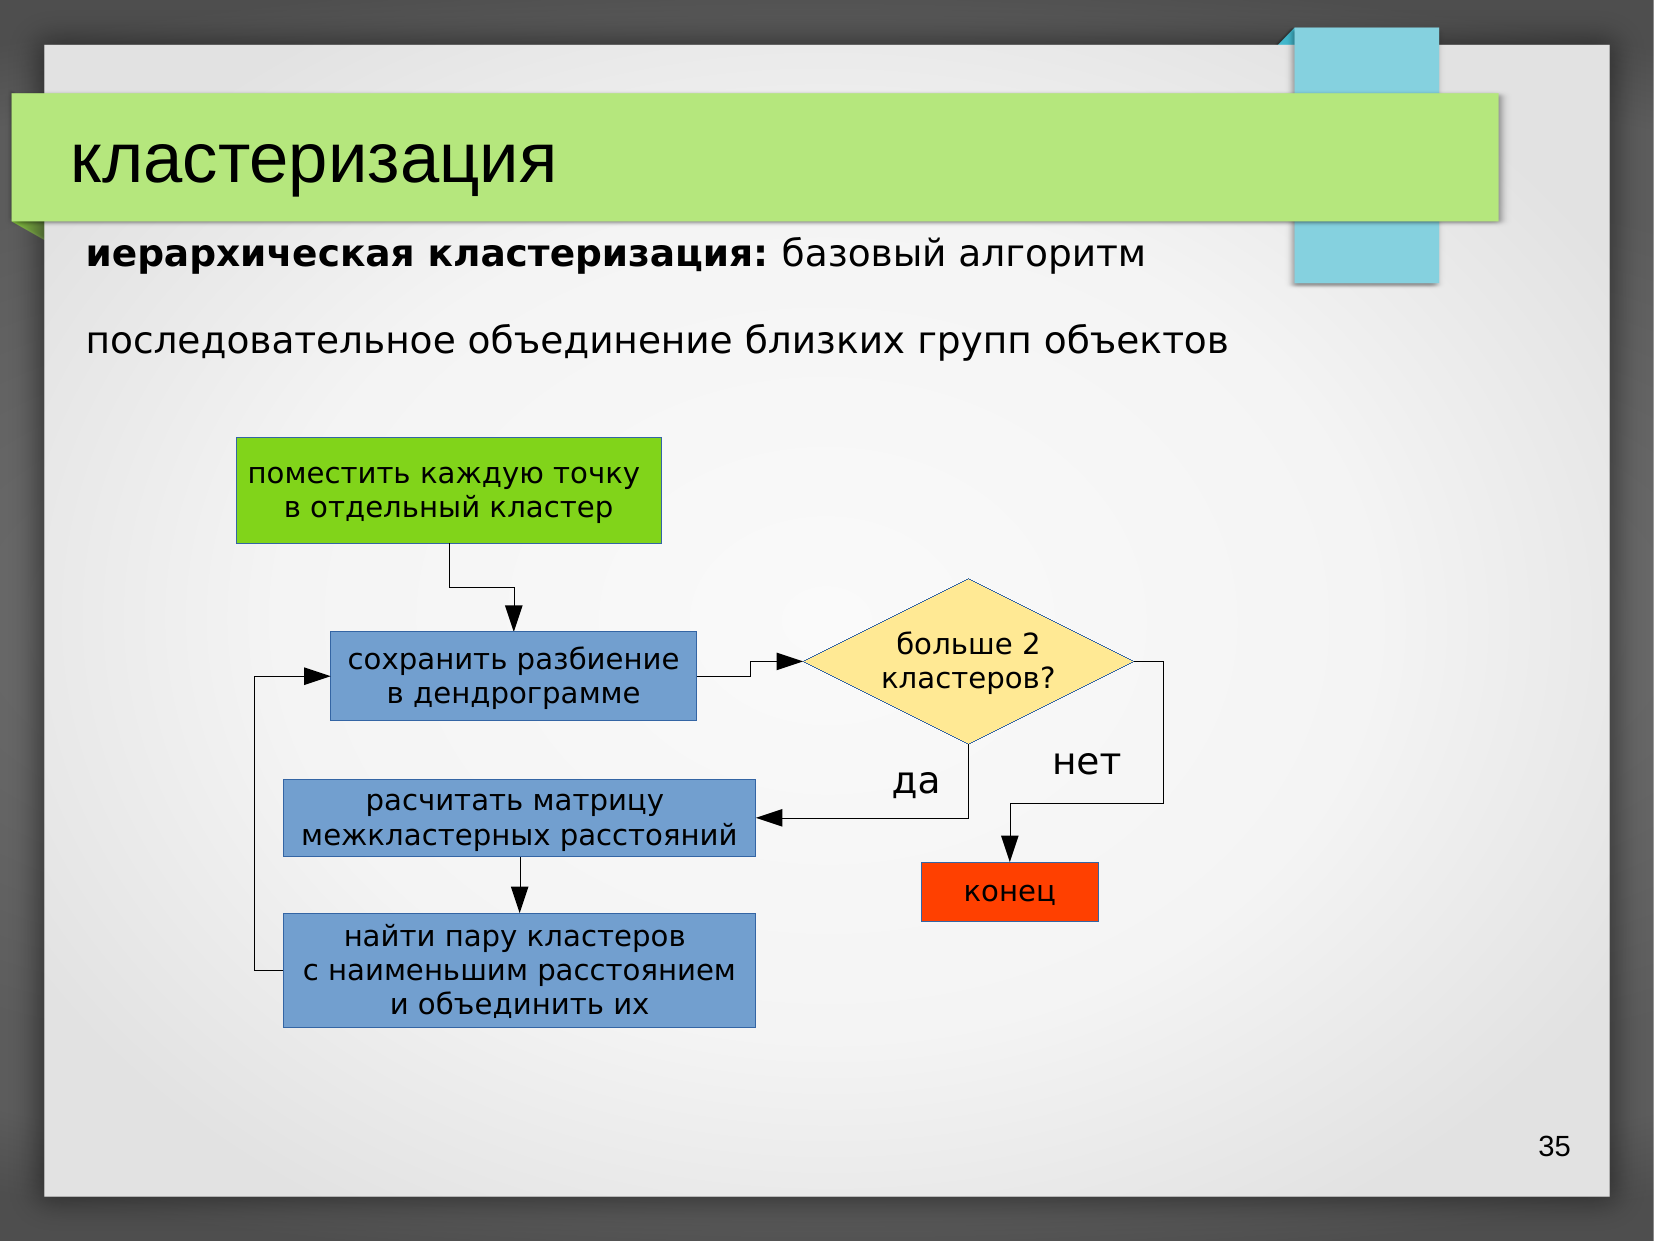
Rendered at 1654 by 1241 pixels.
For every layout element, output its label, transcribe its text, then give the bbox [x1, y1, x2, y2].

title кластеризация [70, 118, 1205, 199]
text_box расчитать матрицу межкластерных расстояний [283, 779, 756, 857]
text_box конец [921, 862, 1099, 922]
text_box больше 2 кластеров? [803, 578, 1134, 744]
text_box поместить каждую точку в отдельный кластер [236, 437, 662, 544]
text_box иерархическая кластеризация: базовый алгоритм последовательное объединение близких групп объектов [70, 224, 1312, 370]
text_box сохранить разбиение в дендрограмме [330, 631, 697, 721]
text_box найти пару кластеров с наименьшим расстоянием и объединить их [283, 913, 756, 1028]
picture [0, 0, 1654, 1241]
